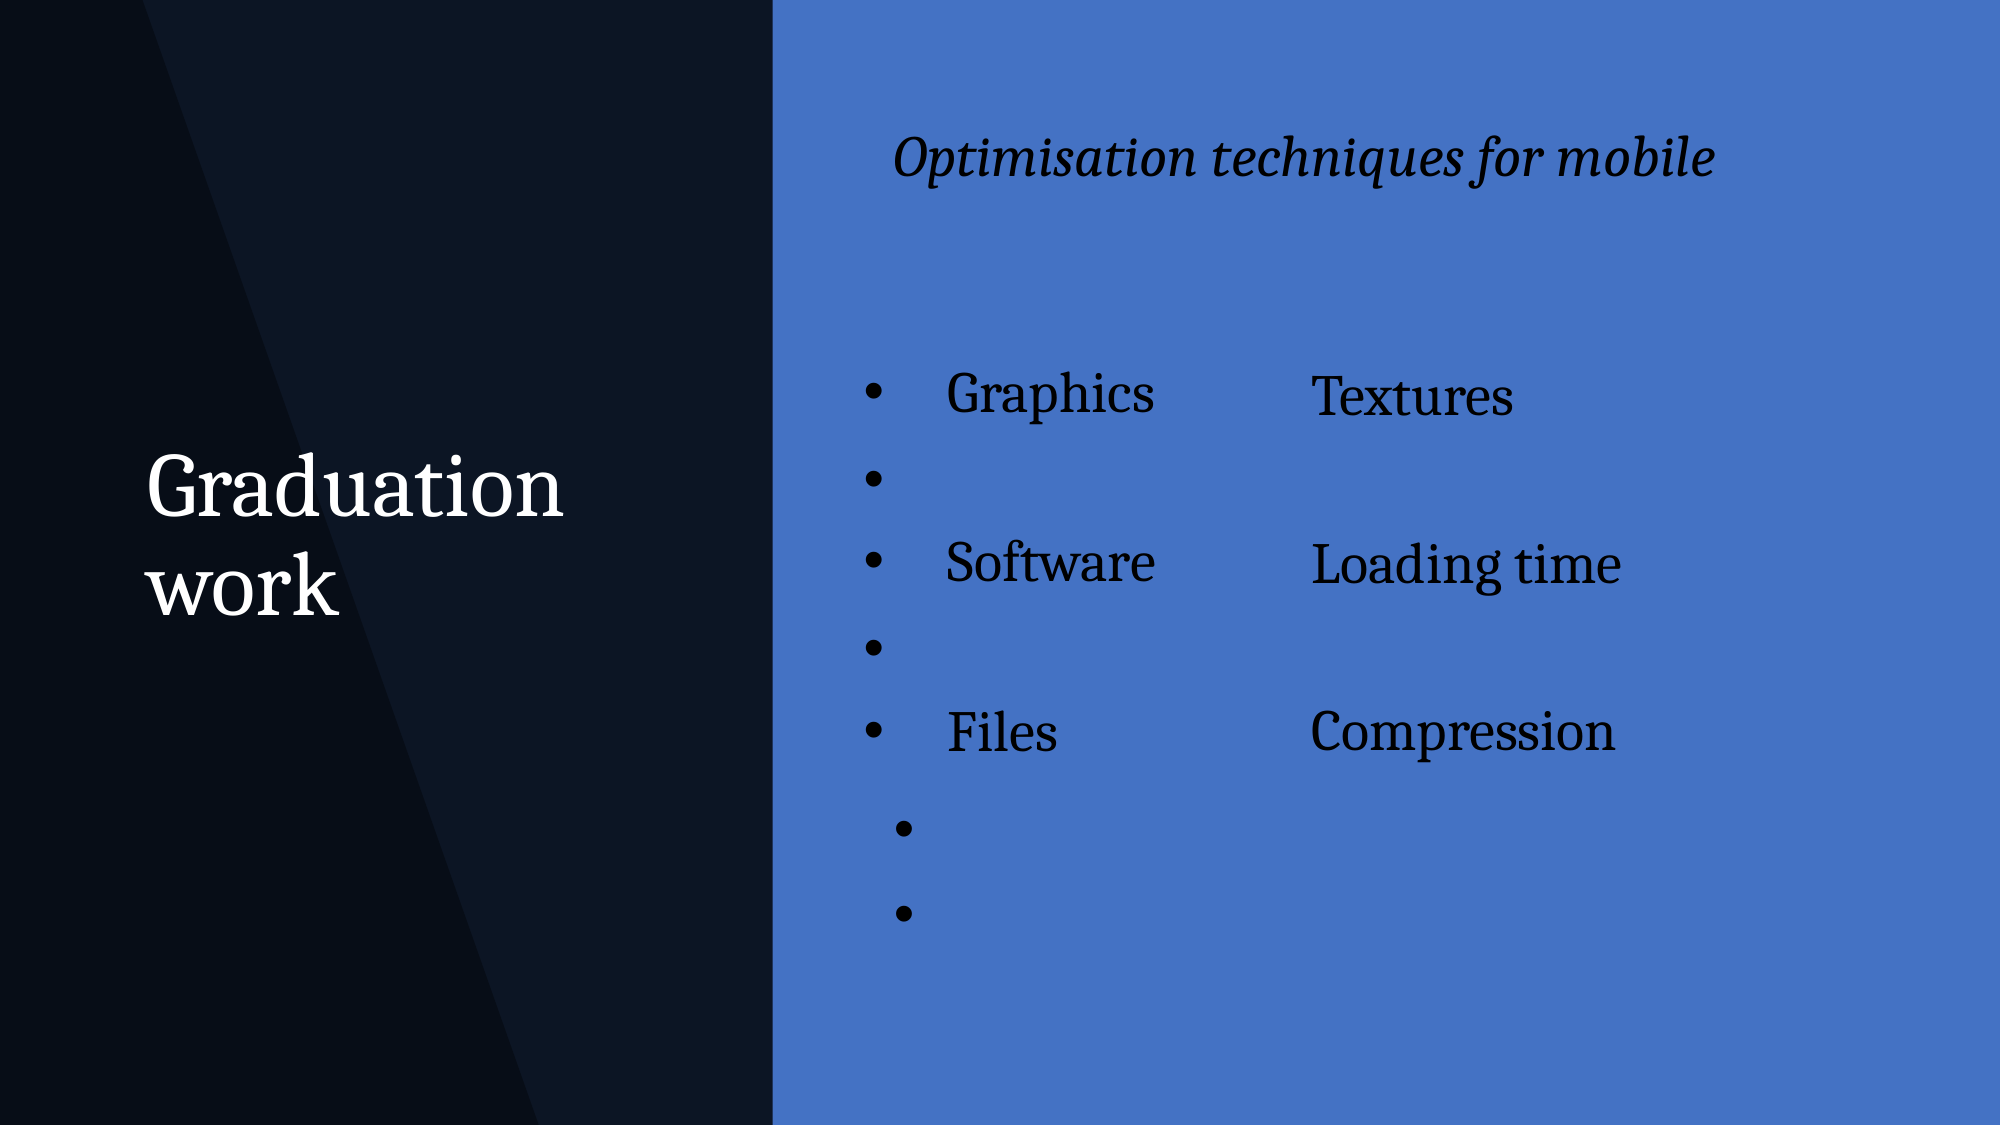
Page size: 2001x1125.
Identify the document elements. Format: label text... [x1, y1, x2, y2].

text_box Textures Loading time Compression [1296, 1, 2000, 1125]
text_box [0, 0, 848, 1125]
text_box Graphics Software Files [848, 0, 1426, 1125]
title Graduation work [131, 104, 671, 968]
